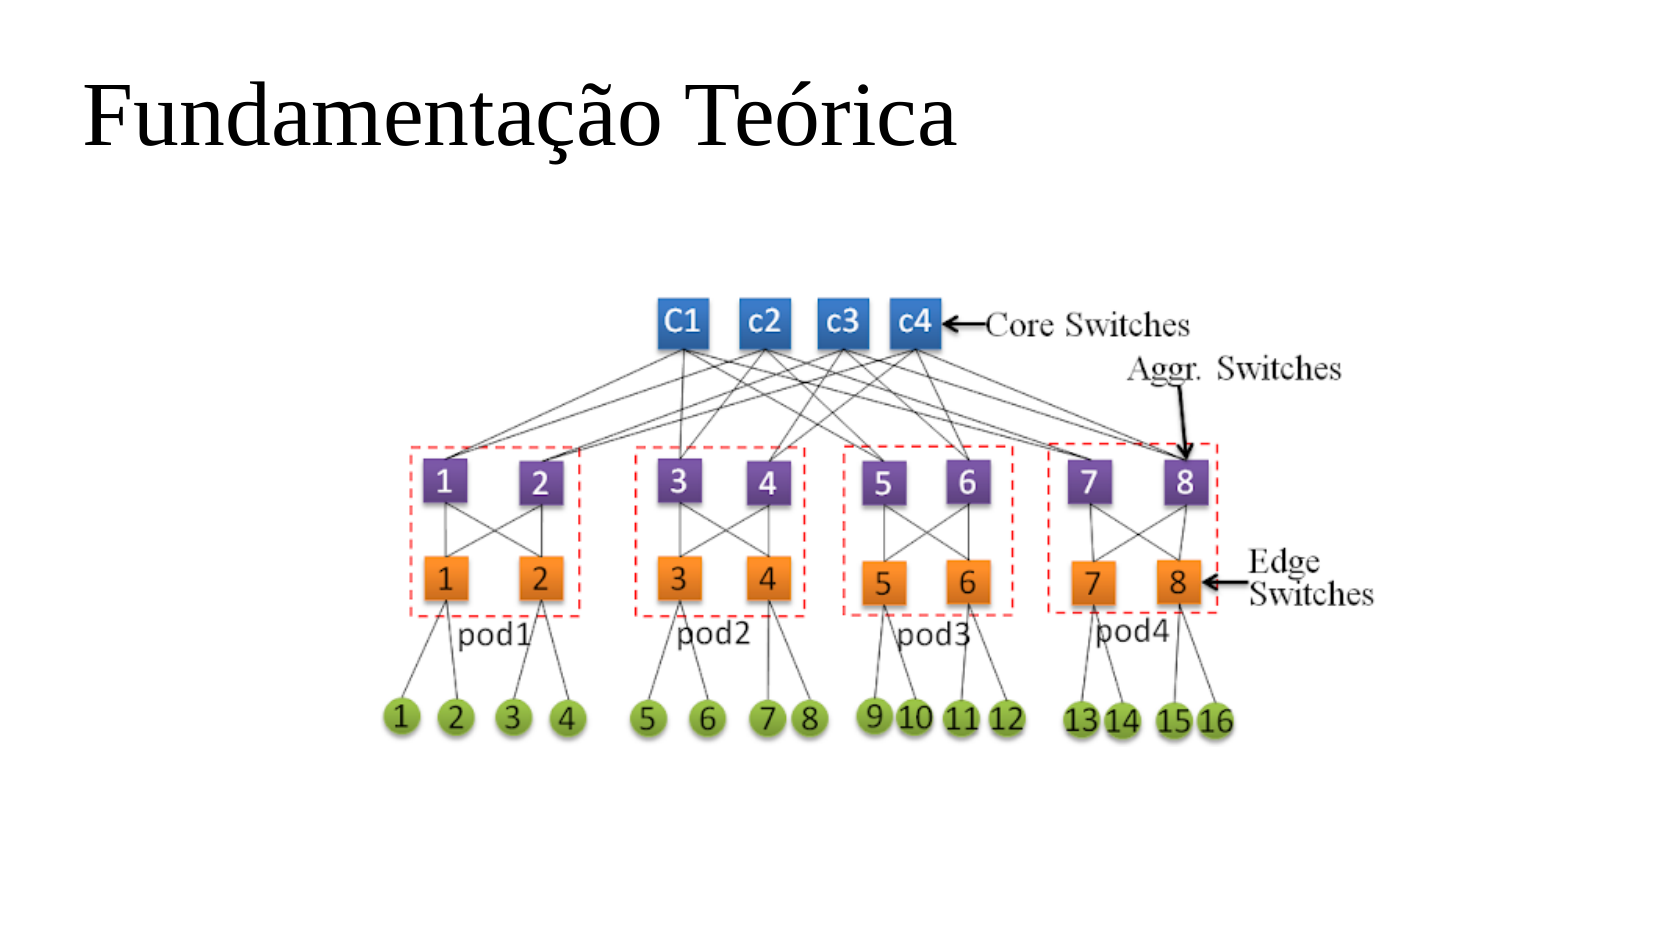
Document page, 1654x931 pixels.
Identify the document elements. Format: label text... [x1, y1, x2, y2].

picture [380, 274, 1381, 747]
title Fundamentação Teórica [82, 37, 1571, 193]
